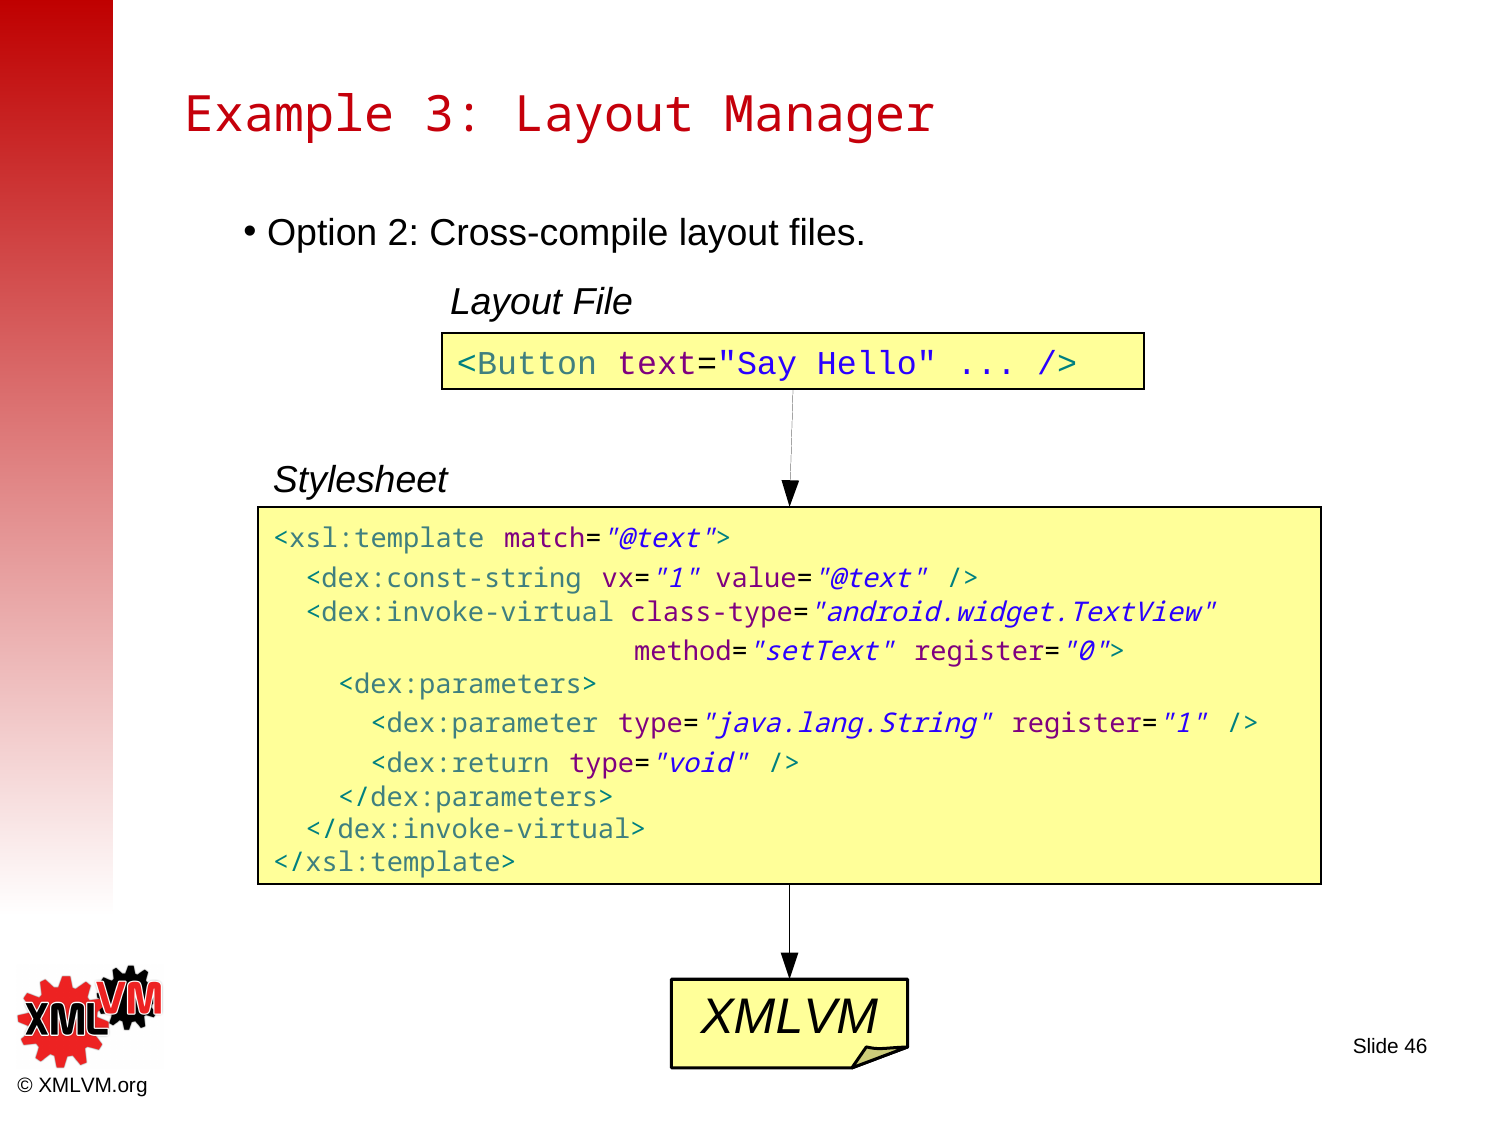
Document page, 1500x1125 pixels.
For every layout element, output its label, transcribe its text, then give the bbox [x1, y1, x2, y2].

text_box Option 2: Cross-compile layout files. [228, 200, 883, 261]
text_box XMLVM [671, 979, 908, 1068]
title Example 3: Layout Manager [170, 52, 1447, 178]
picture [16, 964, 164, 1069]
text_box Stylesheet [258, 447, 463, 508]
text_box <Button text="Say Hello" ... /> [442, 333, 1144, 389]
text_box <xsl:template match="@text"> <dex:const-string vx="1" value="@text" /> <dex:invoke-virtual class-type="android.widget.TextView" method="setText" register="0"> <dex:parameters> <dex:parameter type="java.lang.String" register="1" /> <dex:return type="void" /> </dex:parameters> </dex:invoke-virtual> </xsl:template> [258, 506, 1322, 885]
text_box Layout File [435, 269, 666, 330]
